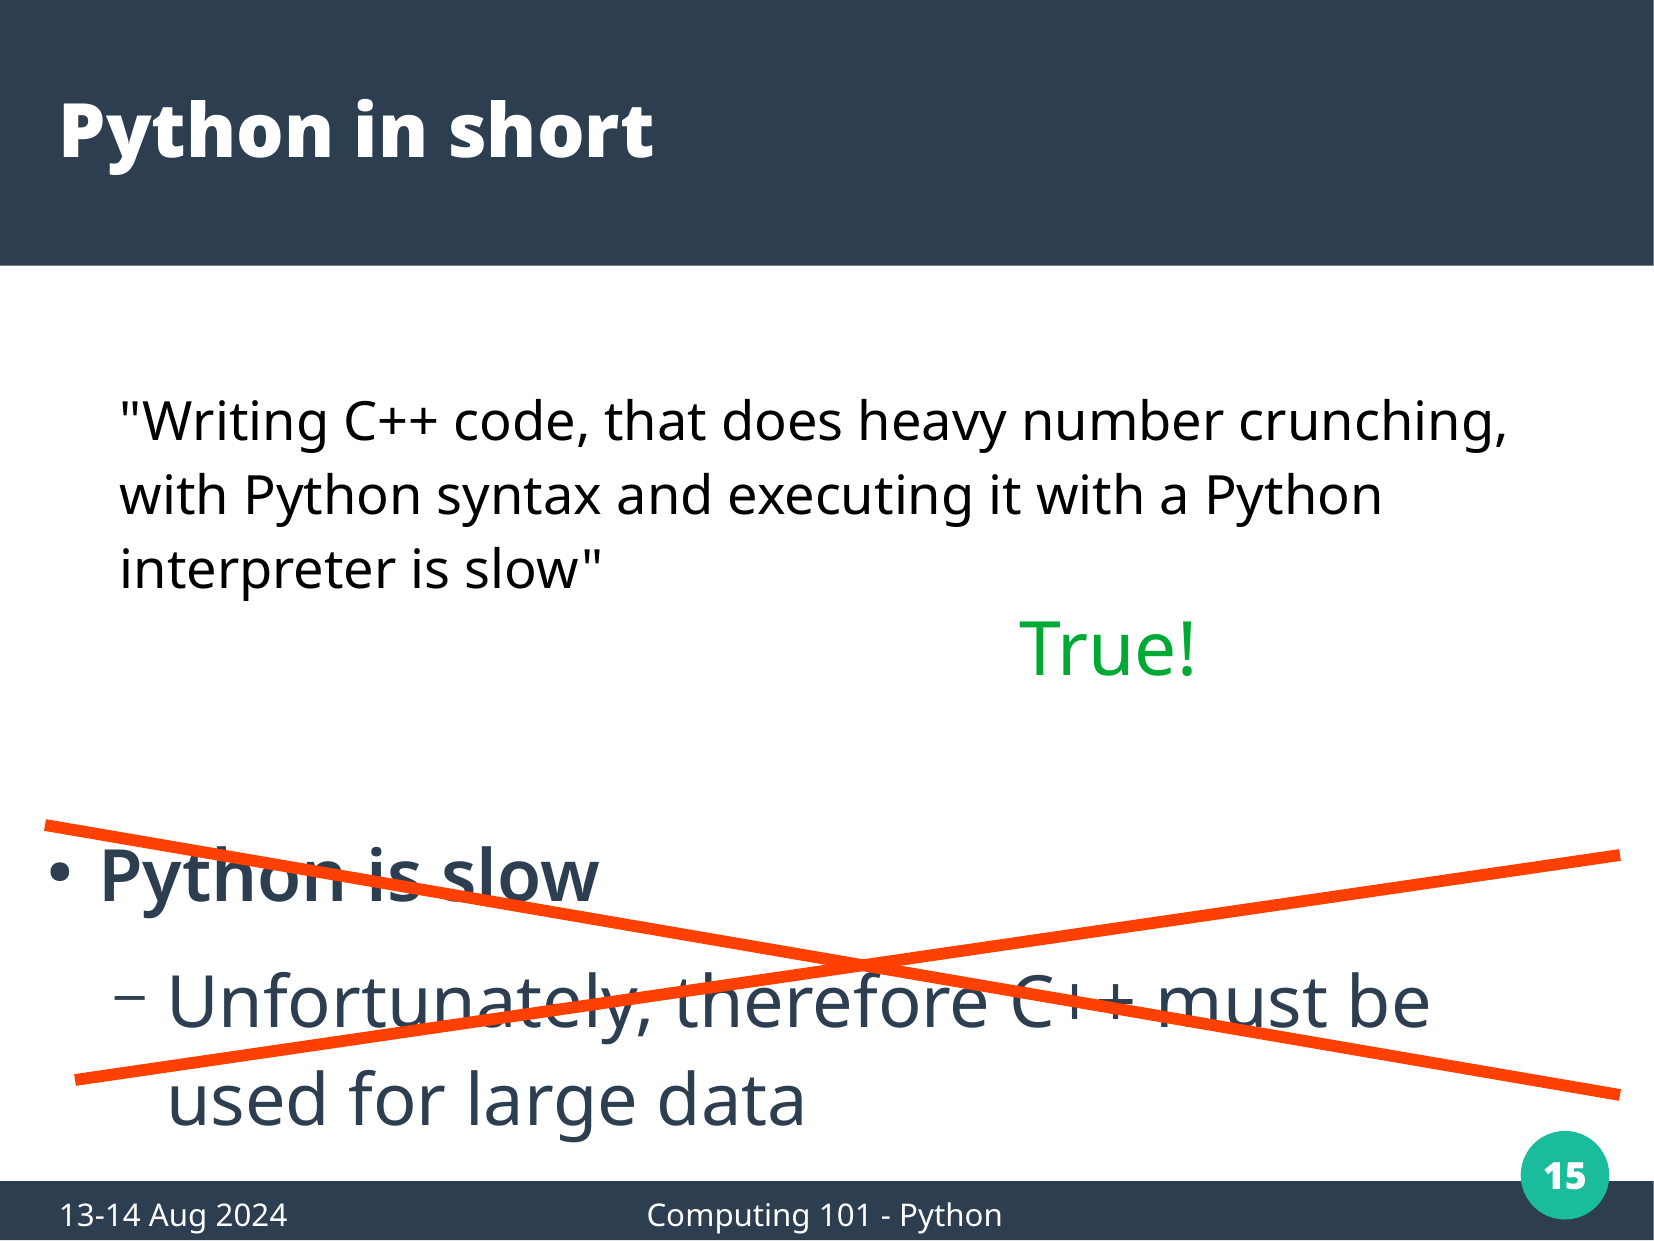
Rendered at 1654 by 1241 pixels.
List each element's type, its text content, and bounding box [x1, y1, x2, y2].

list Python is slow Unfortunately, therefore C++ must be used for large data [30, 324, 1566, 1152]
title Python in short [59, 49, 1595, 207]
list Python is slow Unfortunately, therefore C++ must be used for large data [906, 869, 1566, 1079]
text_box "Writing C++ code, that does heavy number crunching, with Python syntax and executing it with a Python interpreter is slow" [105, 375, 1531, 579]
text_box True! [1005, 587, 1231, 691]
